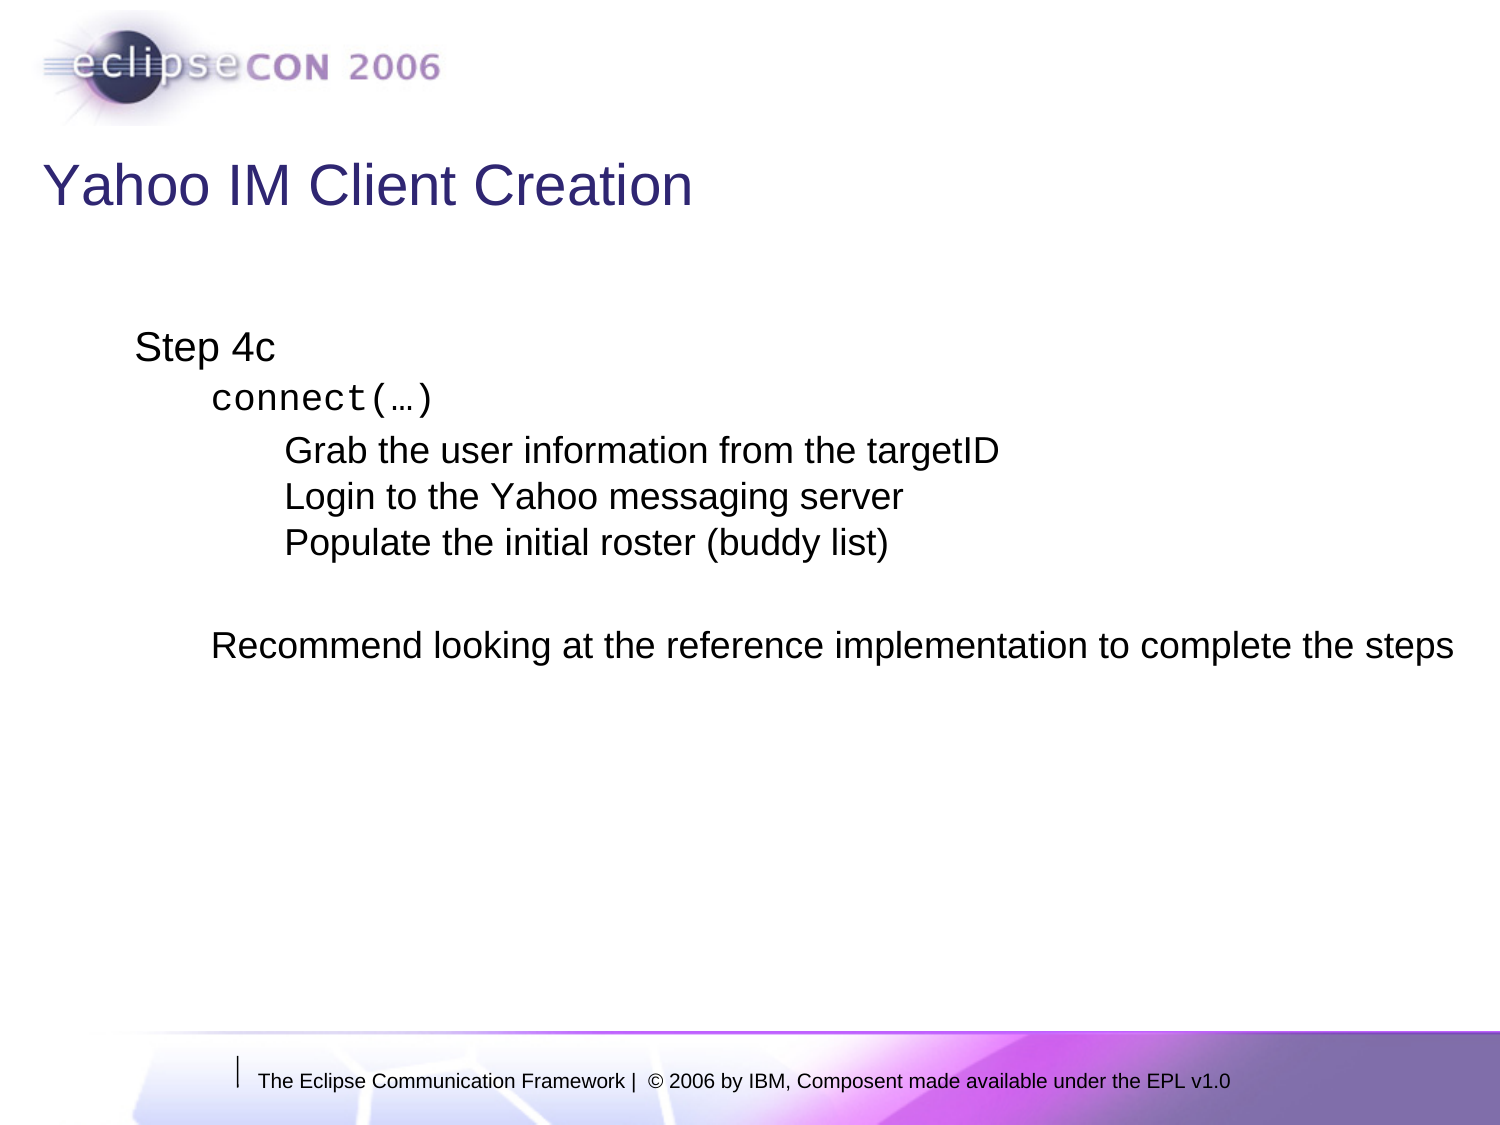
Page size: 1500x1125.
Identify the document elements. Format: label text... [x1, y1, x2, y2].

picture [0, 1031, 1500, 1125]
title Yahoo IM Client Creation [27, 157, 1500, 248]
picture [31, 10, 1040, 126]
list Step 4c connect(…) Grab the user information from the targetID Login to the Yahoo messaging server Populate the initial roster (buddy list) Recommend looking at the reference implementation to complete the steps [119, 321, 1500, 1027]
